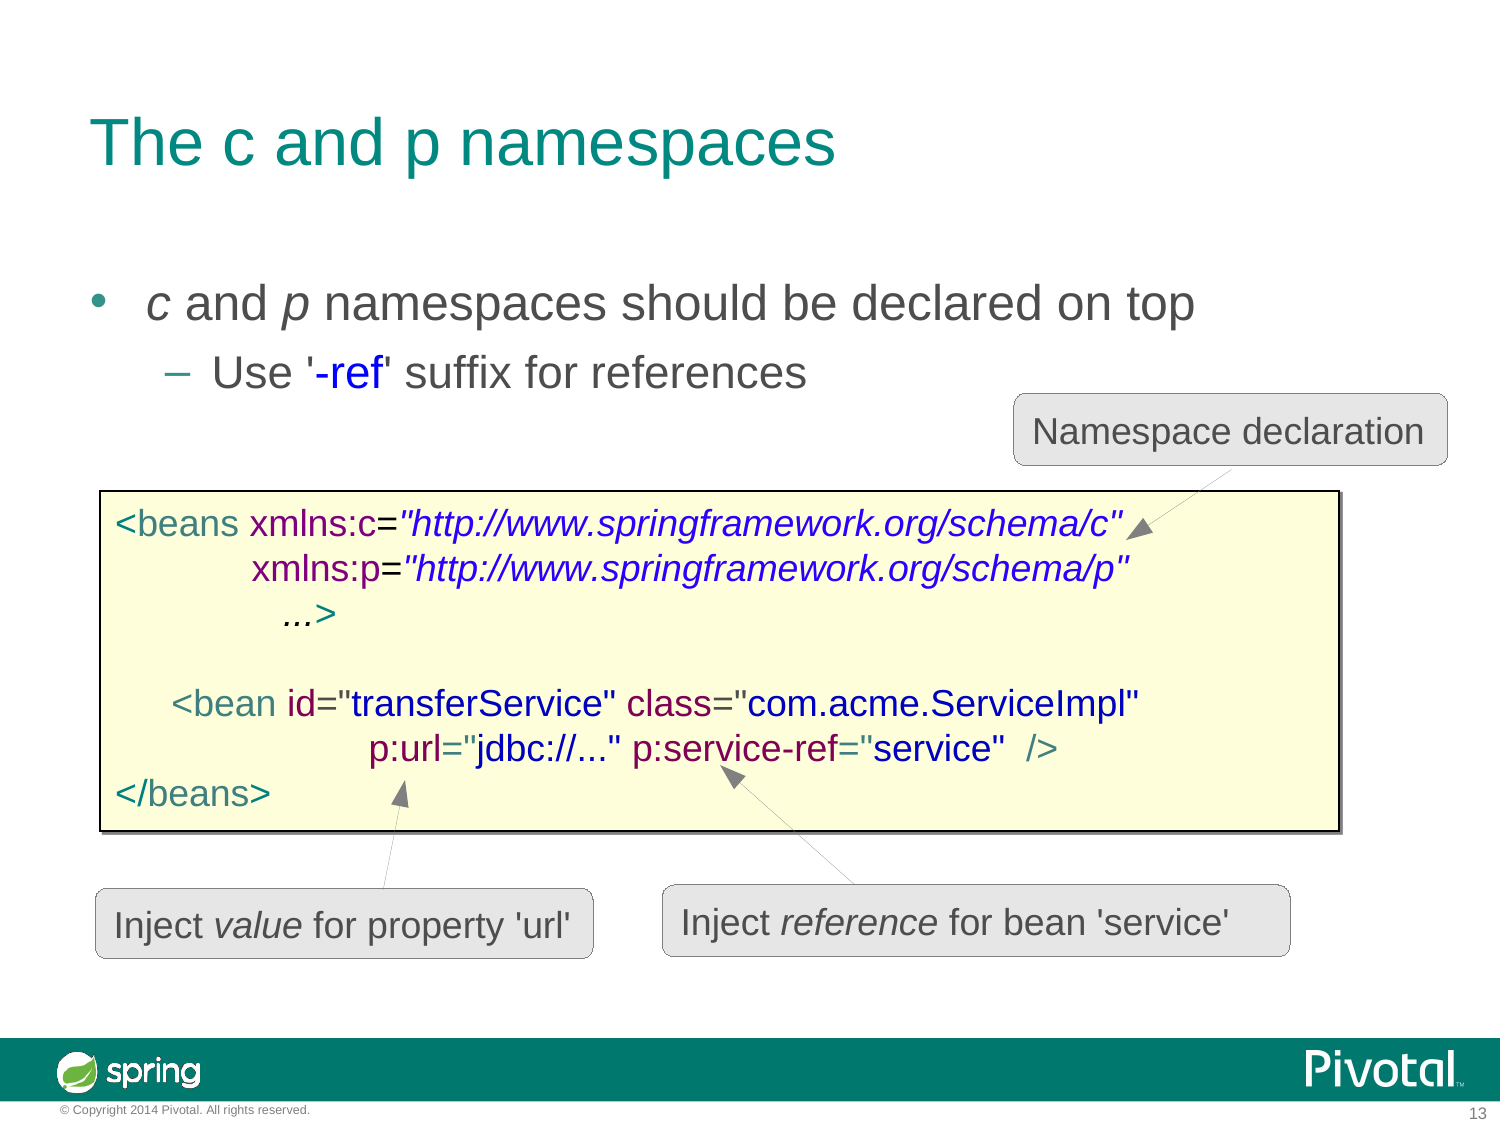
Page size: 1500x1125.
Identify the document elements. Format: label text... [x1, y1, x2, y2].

text_box Namespace declaration [1013, 393, 1448, 466]
text_box Inject reference for bean 'service' [662, 884, 1291, 957]
title The c and p namespaces [75, 45, 1426, 233]
text_box Inject value for property 'url' [95, 888, 594, 959]
picture [32, 1041, 210, 1103]
list c and p namespaces should be declared on top Use '-ref' suffix for references [75, 262, 1426, 1005]
picture [1306, 1050, 1464, 1087]
